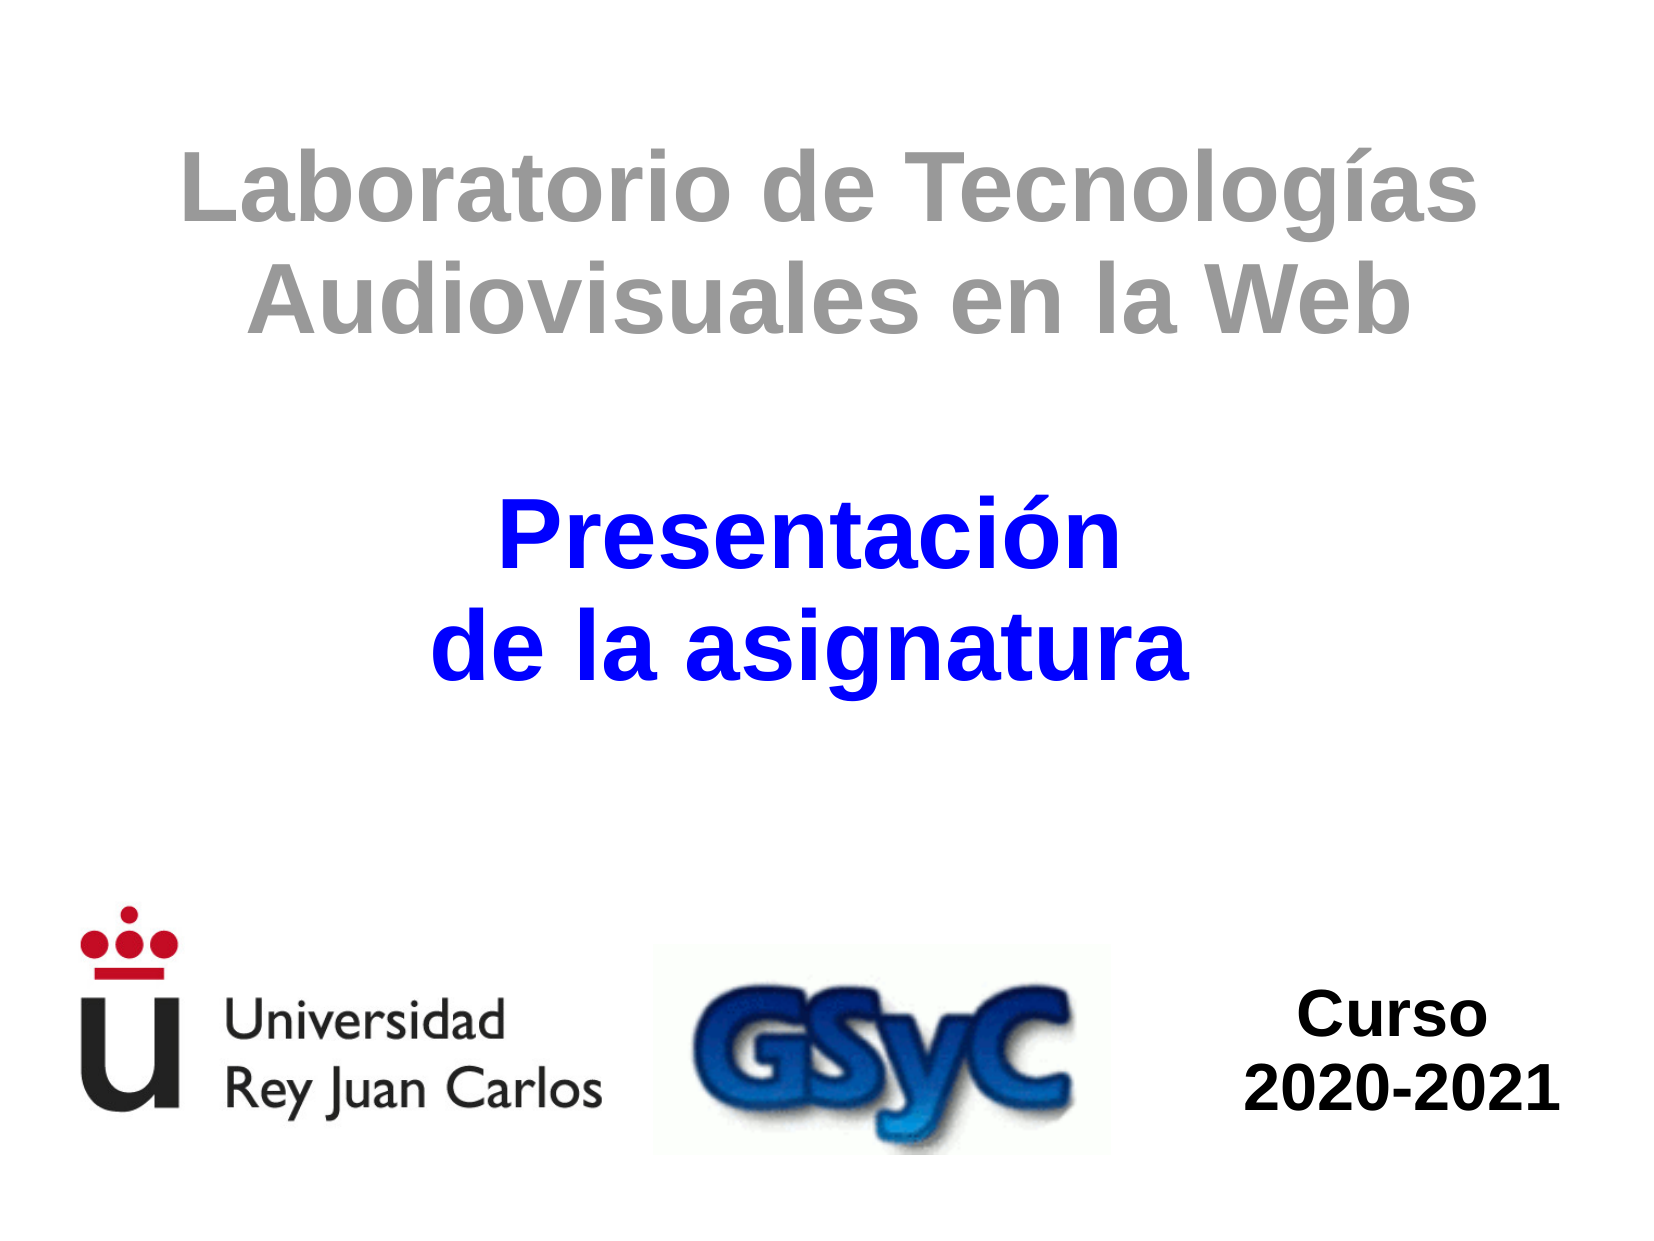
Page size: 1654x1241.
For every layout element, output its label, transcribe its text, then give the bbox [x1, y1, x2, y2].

title Presentación de la asignatura [135, 422, 1486, 758]
picture [46, 884, 631, 1141]
picture [653, 944, 1111, 1156]
title Laboratorio de Tecnologías Audiovisuales en la Web [144, 75, 1516, 411]
title Curso 2020-2021 [1200, 975, 1606, 1126]
